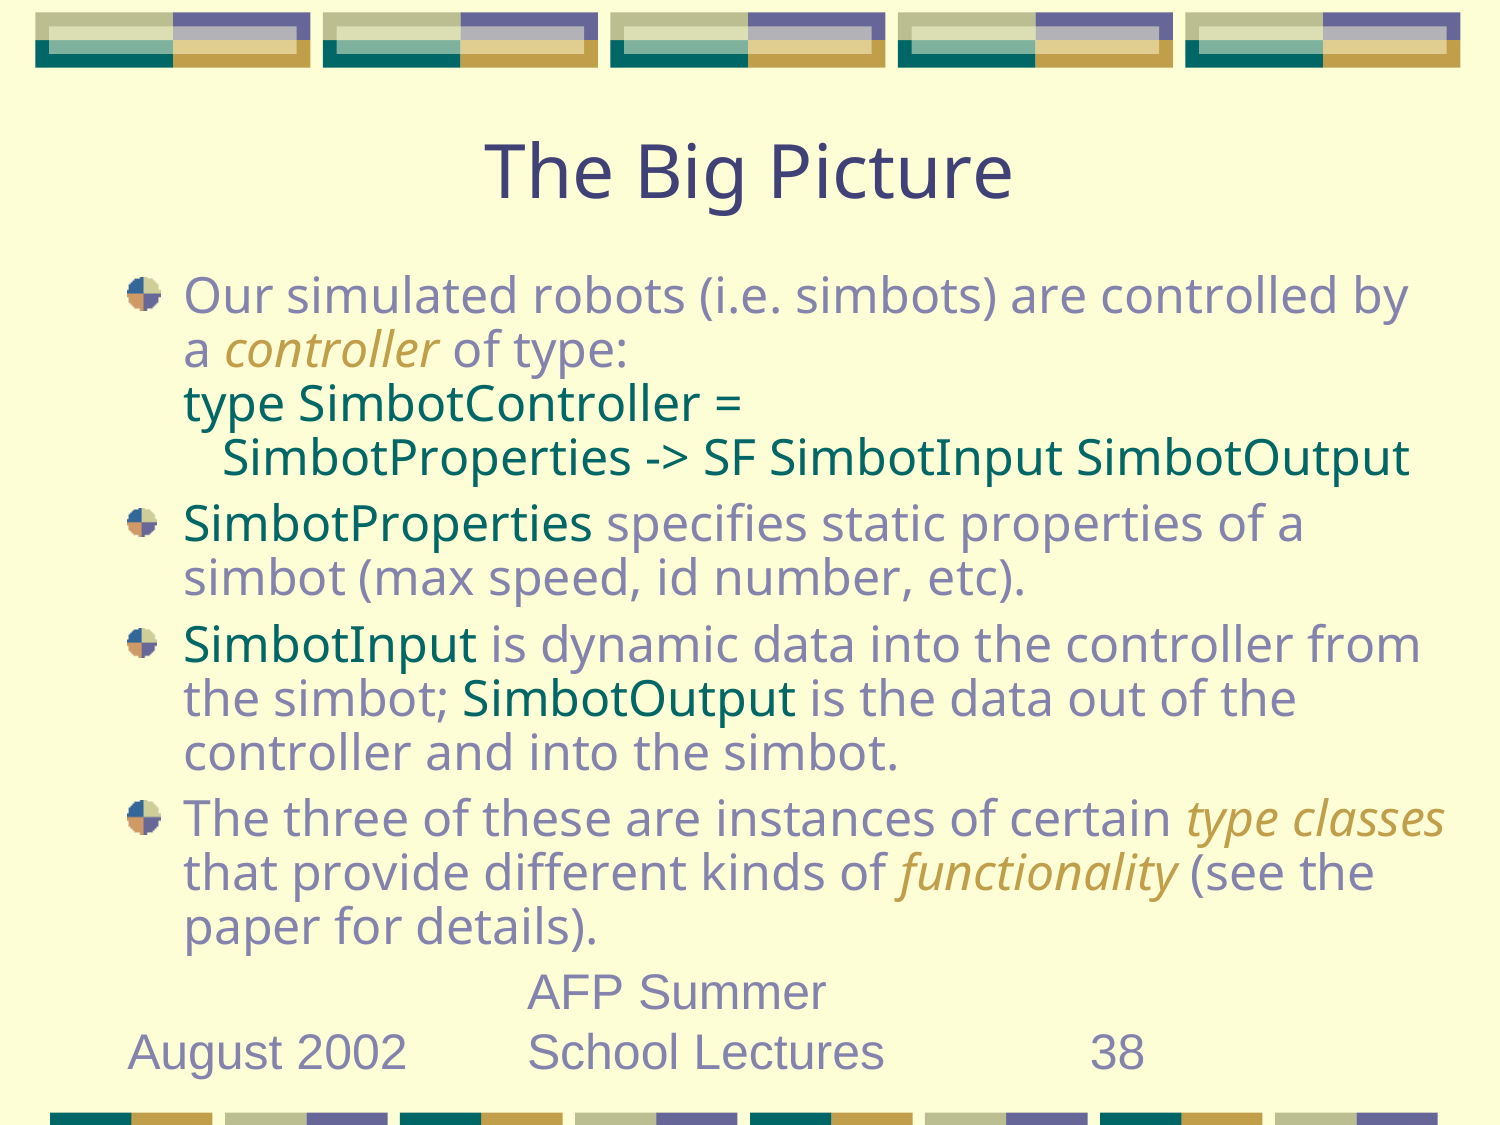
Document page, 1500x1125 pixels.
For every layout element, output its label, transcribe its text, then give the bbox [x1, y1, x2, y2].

title The Big Picture [112, 99, 1388, 238]
list Our simulated robots (i.e. simbots) are controlled by a controller of type: type SimbotController = SimbotProperties -> SF SimbotInput SimbotOutput SimbotProperties specifies static properties of a simbot (max speed, id number, etc). SimbotInput is dynamic data into the controller from the simbot; SimbotOutput is the data out of the controller and into the simbot. The three of these are instances of certain type classes that provide different kinds of functionality (see the paper for details). [112, 262, 1463, 1001]
